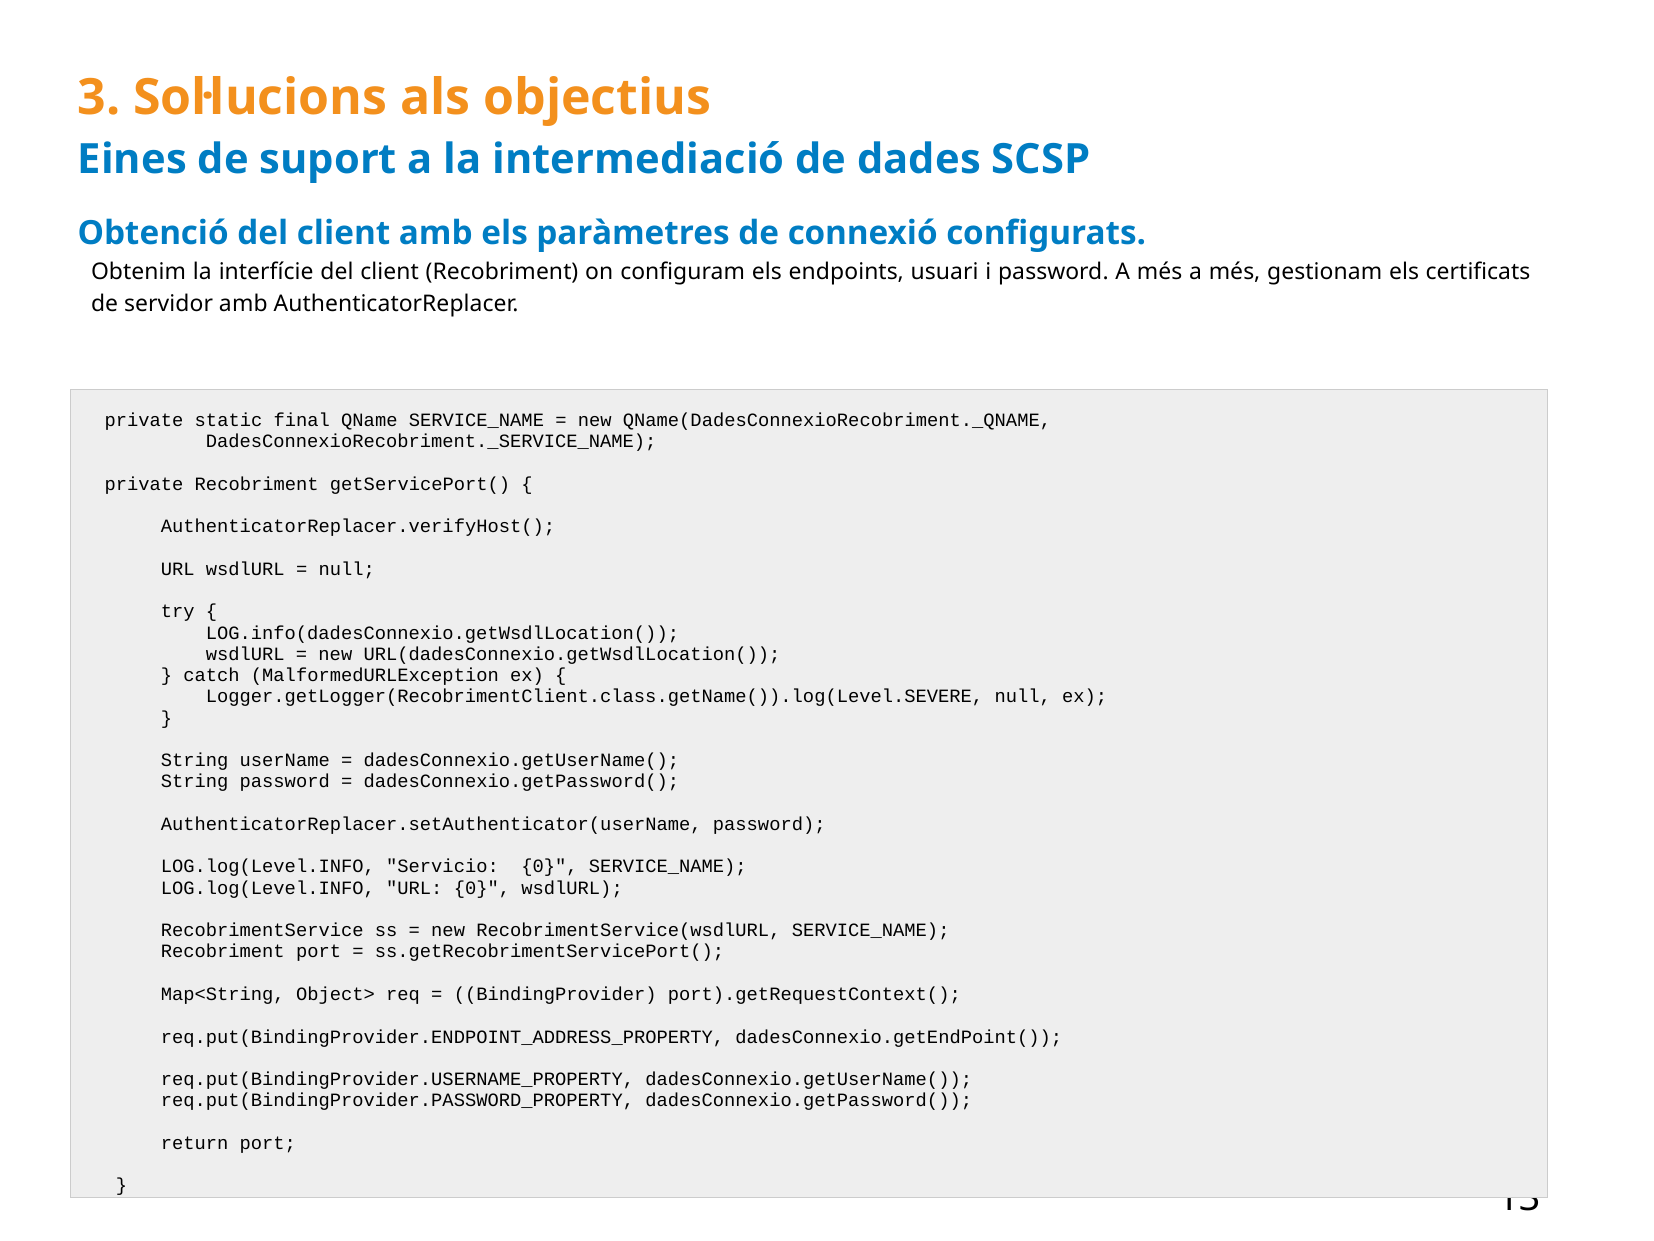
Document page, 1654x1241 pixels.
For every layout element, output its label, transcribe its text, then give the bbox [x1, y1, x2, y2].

text_box 3. Sol·lucions als objectius Eines de suport a la intermediació de dades SCSP Obtenció del client amb els paràmetres de connexió configurats. [63, 53, 1535, 148]
text_box <número> [1482, 1163, 1654, 1229]
text_box private static final QName SERVICE_NAME = new QName(DadesConnexioRecobriment._QNAME, DadesConnexioRecobriment._SERVICE_NAME); private Recobriment getServicePort() { AuthenticatorReplacer.verifyHost(); URL wsdlURL = null; try { LOG.info(dadesConnexio.getWsdlLocation()); wsdlURL = new URL(dadesConnexio.getWsdlLocation()); } catch (MalformedURLException ex) { Logger.getLogger(RecobrimentClient.class.getName()).log(Level.SEVERE, null, ex); } String userName = dadesConnexio.getUserName(); String password = dadesConnexio.getPassword(); AuthenticatorReplacer.setAuthenticator(userName, password); LOG.log(Level.INFO, "Servicio: {0}", SERVICE_NAME); LOG.log(Level.INFO, "URL: {0}", wsdlURL); RecobrimentService ss = new RecobrimentService(wsdlURL, SERVICE_NAME); Recobriment port = ss.getRecobrimentServicePort(); Map<String, Object> req = ((BindingProvider) port).getRequestContext(); req.put(BindingProvider.ENDPOINT_ADDRESS_PROPERTY, dadesConnexio.getEndPoint()); req.put(BindingProvider.USERNAME_PROPERTY, dadesConnexio.getUserName()); req.put(BindingProvider.PASSWORD_PROPERTY, dadesConnexio.getPassword()); return port; } [70, 389, 1548, 1198]
text_box Obtenim la interfície del client (Recobriment) on configuram els endpoints, usuari i password. A més a més, gestionam els certificats de servidor amb AuthenticatorReplacer. [76, 248, 1548, 378]
